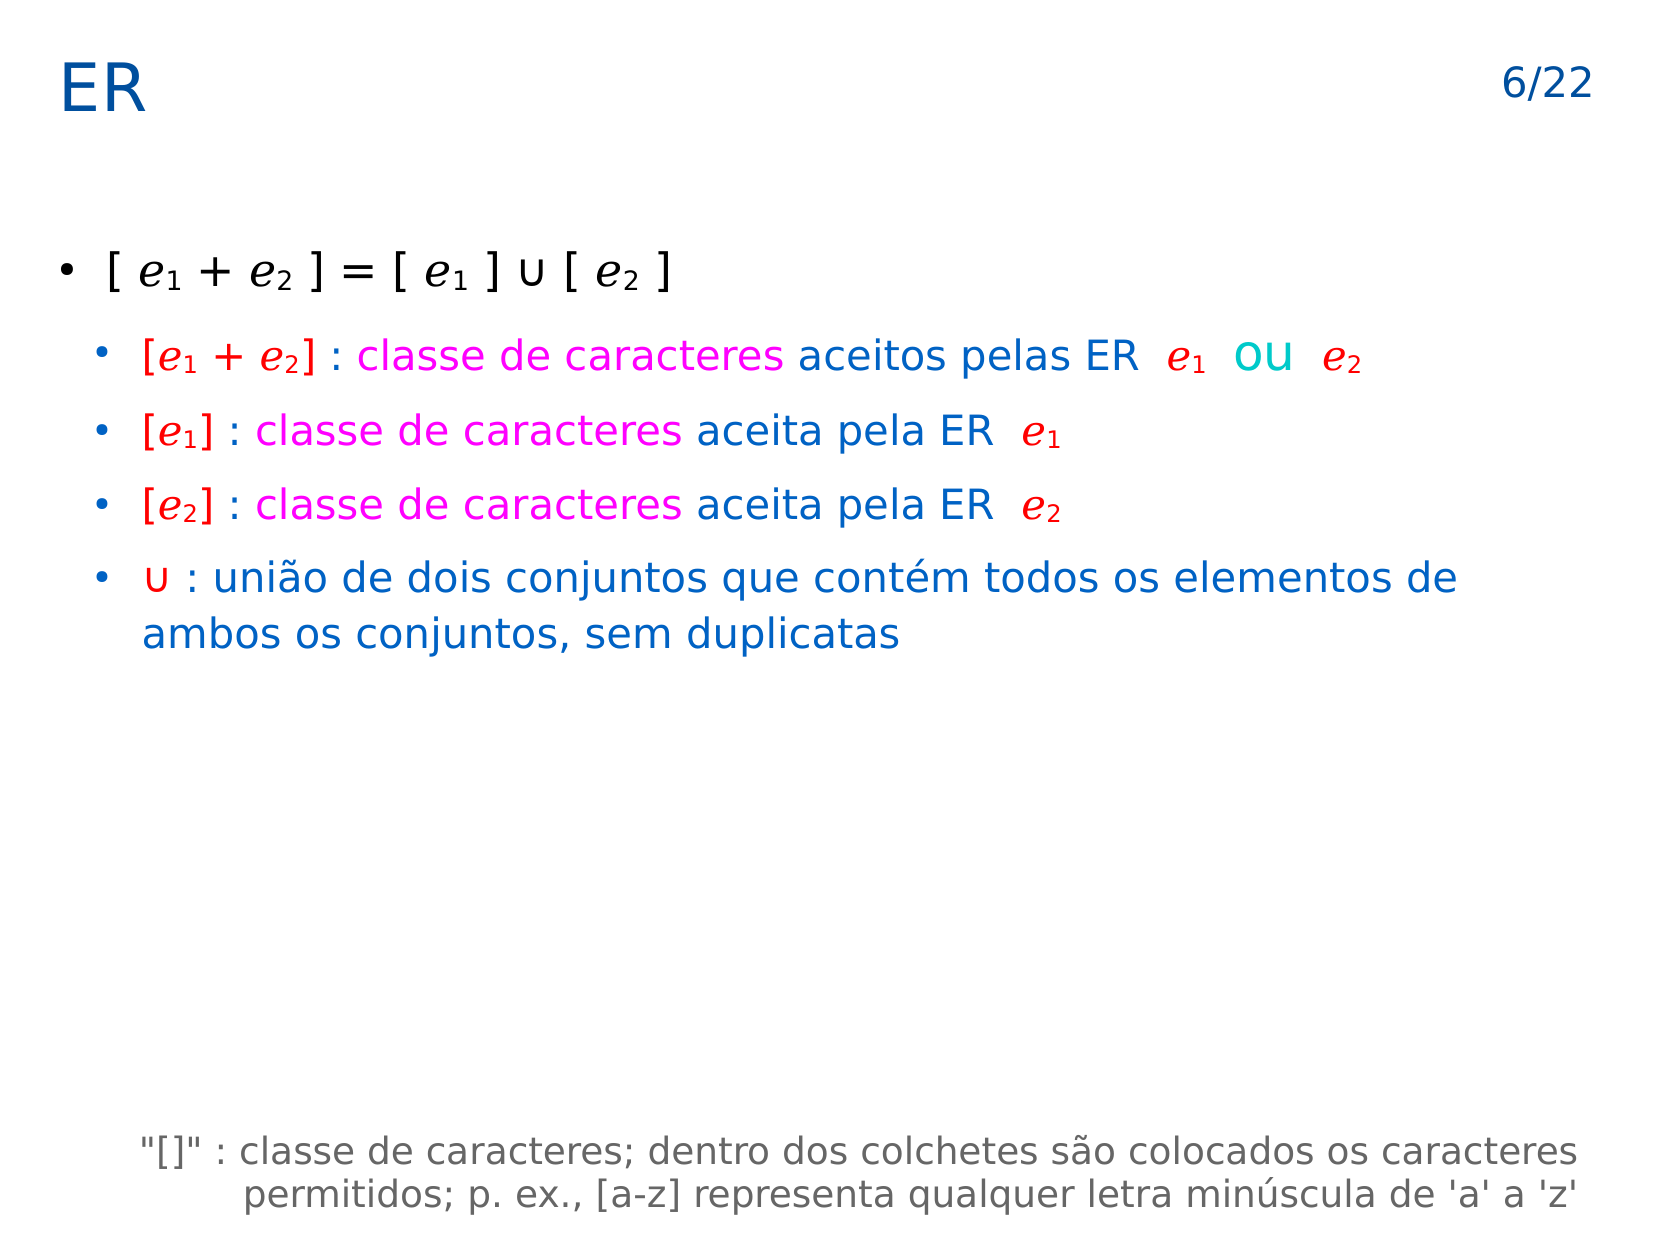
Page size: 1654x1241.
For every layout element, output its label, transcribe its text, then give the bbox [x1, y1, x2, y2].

list [ ℯ1 + ℯ2 ] = [ ℯ1 ] ∪ [ ℯ2 ] [ℯ1 + ℯ2] : classe de caracteres aceitos pelas ER ℯ1 ou ℯ2 [ℯ1] : classe de caracteres aceita pela ER ℯ1 [ℯ2] : classe de caracteres aceita pela ER ℯ2 ∪ : união de dois conjuntos que contém todos os elementos de ambos os conjuntos, sem duplicatas [59, 236, 1595, 1211]
text_box "[]" : classe de caracteres; dentro dos colchetes são colocados os caracteres permitidos; p. ex., [a-z] representa qualquer letra minúscula de 'a' a 'z' [88, 1122, 1595, 1241]
title ER [59, 29, 1625, 148]
